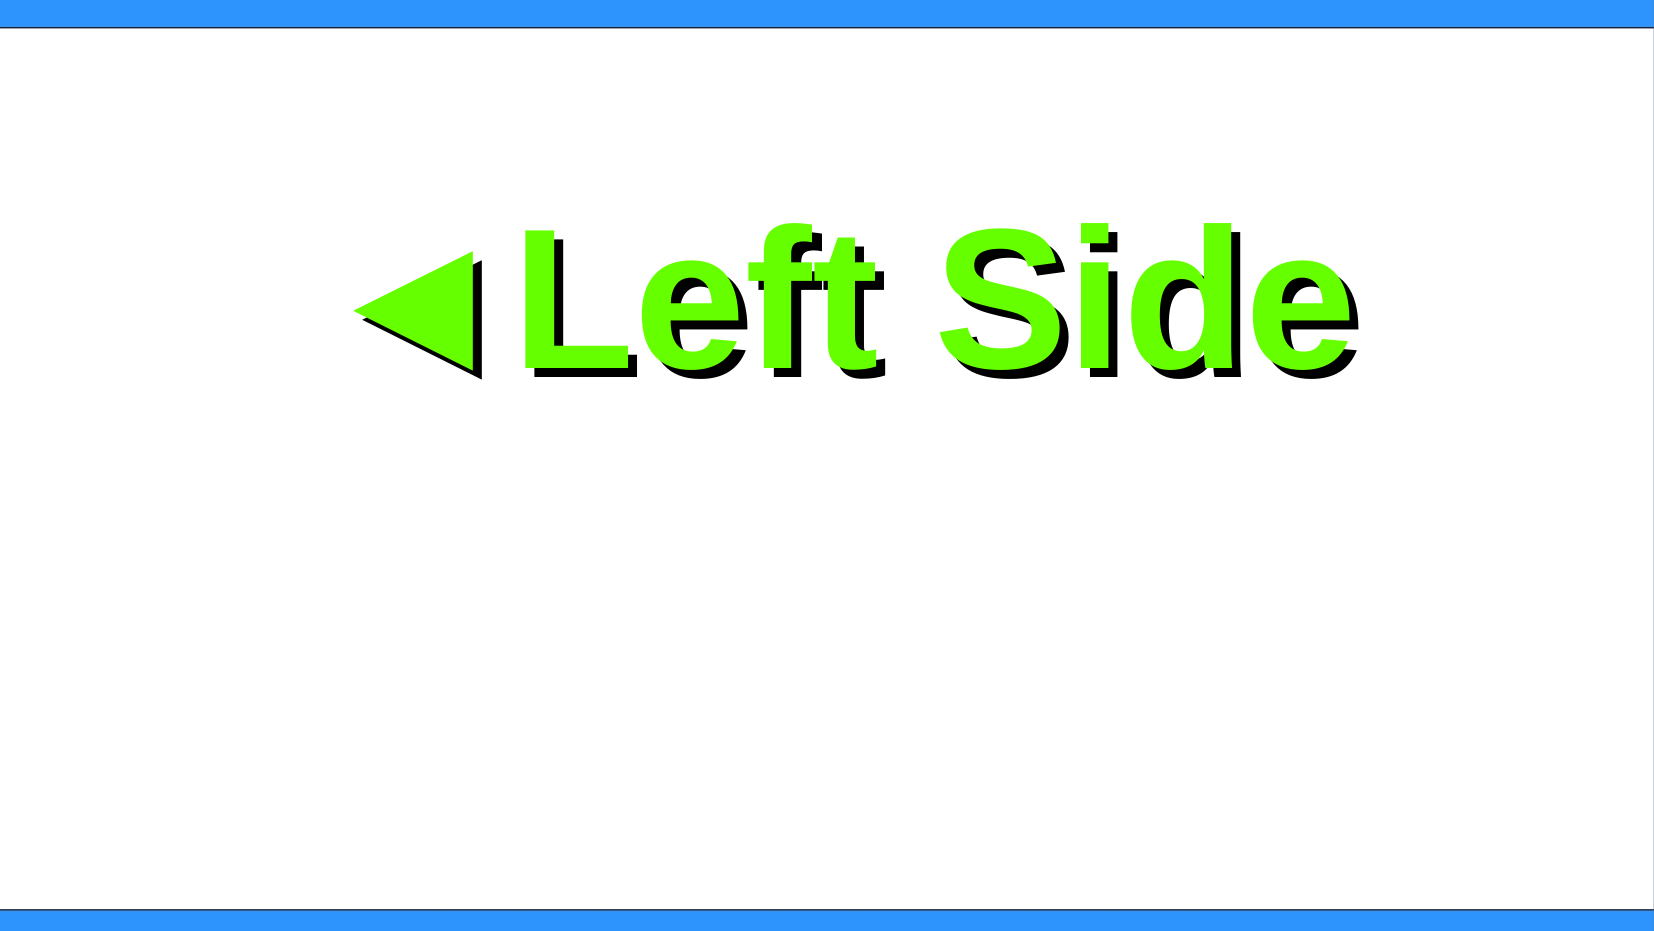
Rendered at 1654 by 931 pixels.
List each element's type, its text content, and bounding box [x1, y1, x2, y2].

picture [0, 0, 1654, 931]
text_box ◄Left Side [300, 180, 1516, 419]
